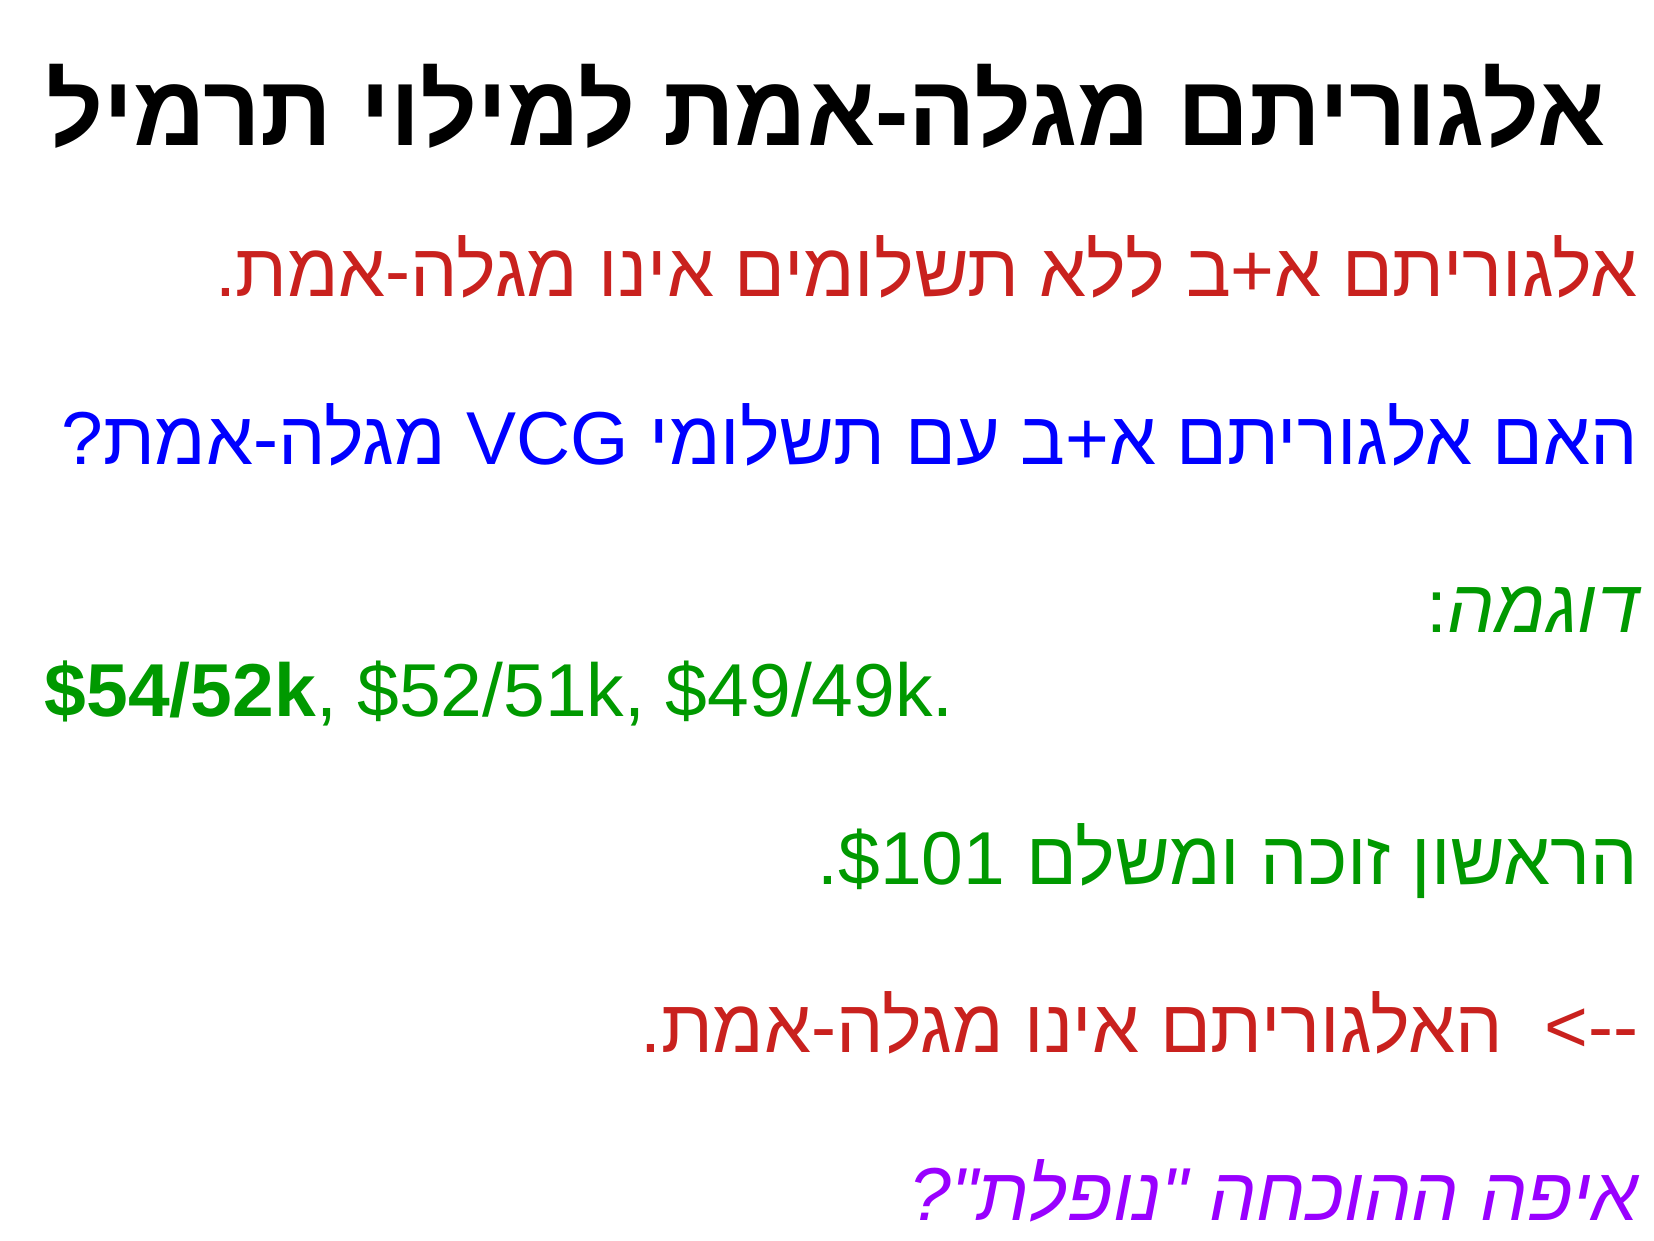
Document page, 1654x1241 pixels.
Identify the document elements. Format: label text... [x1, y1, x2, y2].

text_box אלגוריתם א+ב ללא תשלומים אינו מגלה-אמת. האם אלגוריתם א+ב עם תשלומי VCG מגלה-אמת? דוגמה: $54/52k, $52/51k, $49/49k. הראשון זוכה ומשלם $101. --> האלגוריתם אינו מגלה-אמת. איפה ההוכחה "נופלת"? [30, 221, 1654, 1241]
title אלגוריתם מגלה-אמת למילוי תרמיל [0, 0, 1654, 223]
